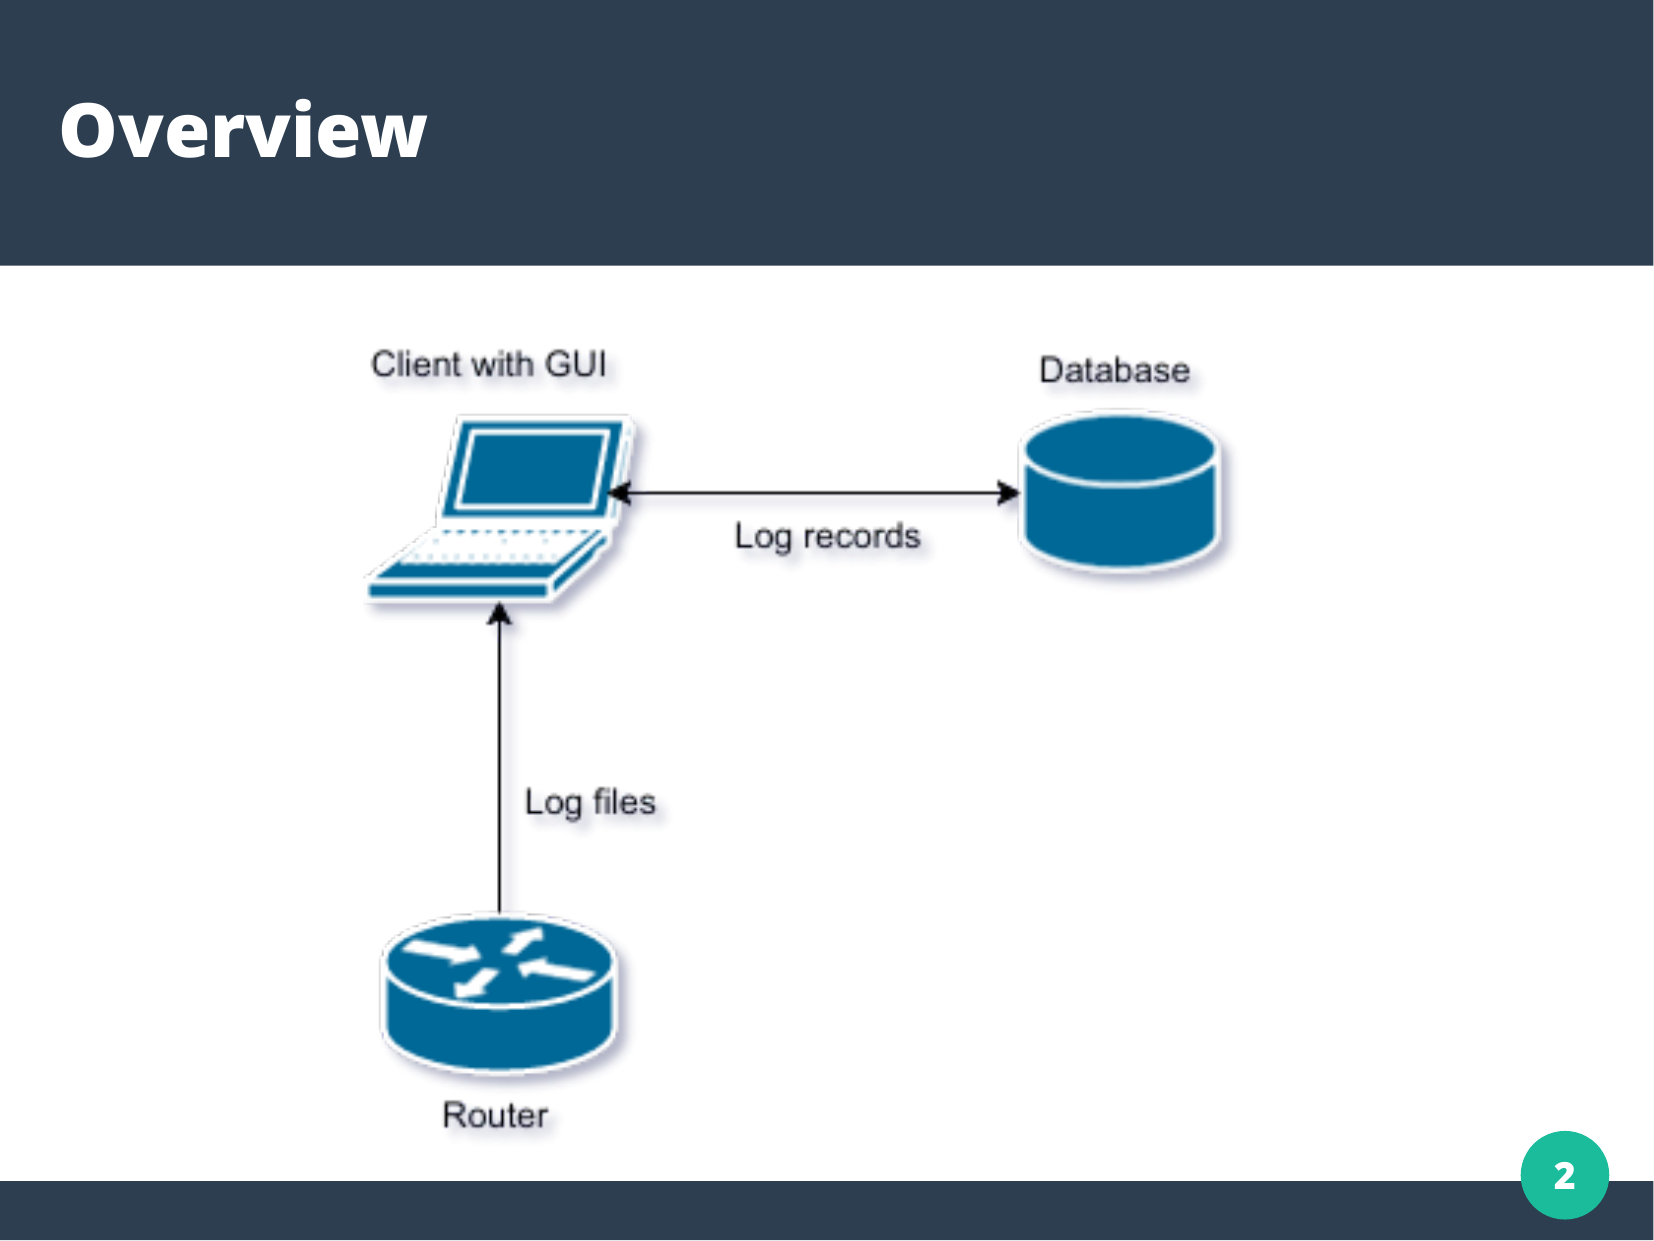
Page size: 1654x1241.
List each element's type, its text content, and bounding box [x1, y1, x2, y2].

picture [363, 324, 1291, 1152]
title Overview [59, 49, 1595, 207]
